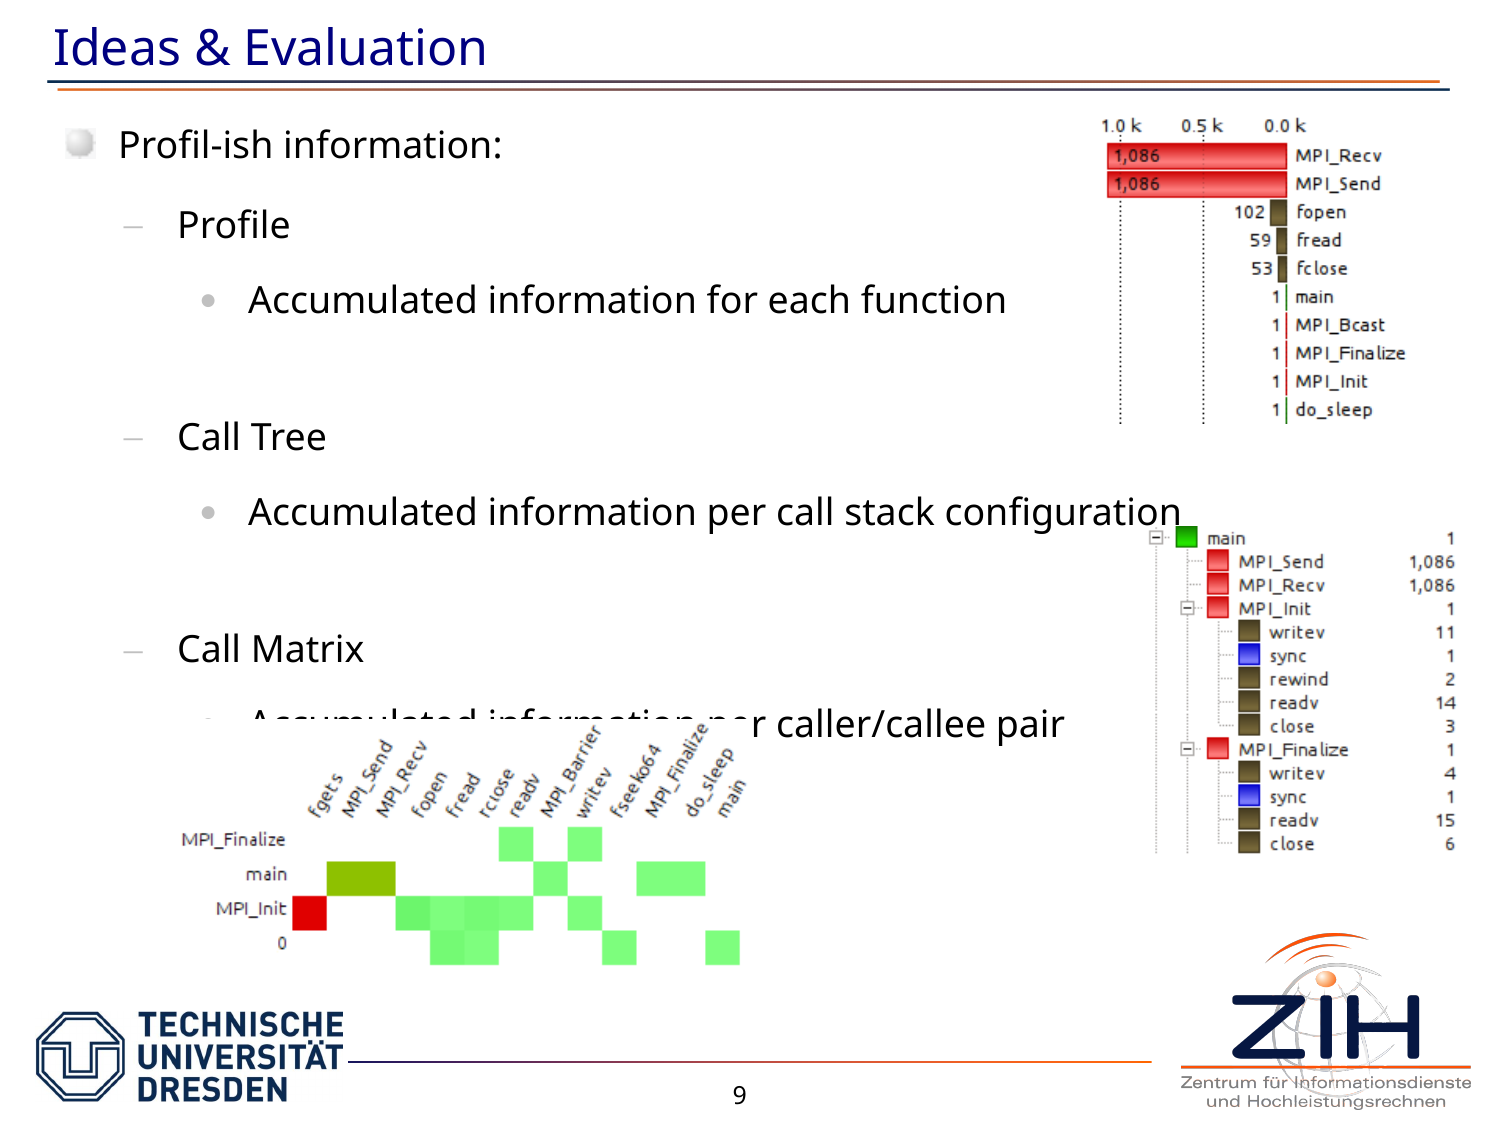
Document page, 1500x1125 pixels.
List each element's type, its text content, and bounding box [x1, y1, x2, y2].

picture [1098, 115, 1408, 424]
picture [47, 80, 1450, 91]
picture [180, 719, 751, 970]
picture [35, 1011, 343, 1102]
picture [1140, 526, 1459, 856]
list Profil-ish information: Profile Accumulated information for each function Call Tree Accumulated information per call stack configuration Call Matrix Accumulated information per caller/callee pair [29, 118, 1418, 771]
title Ideas & Evaluation [53, 12, 1453, 81]
picture [1181, 933, 1471, 1110]
